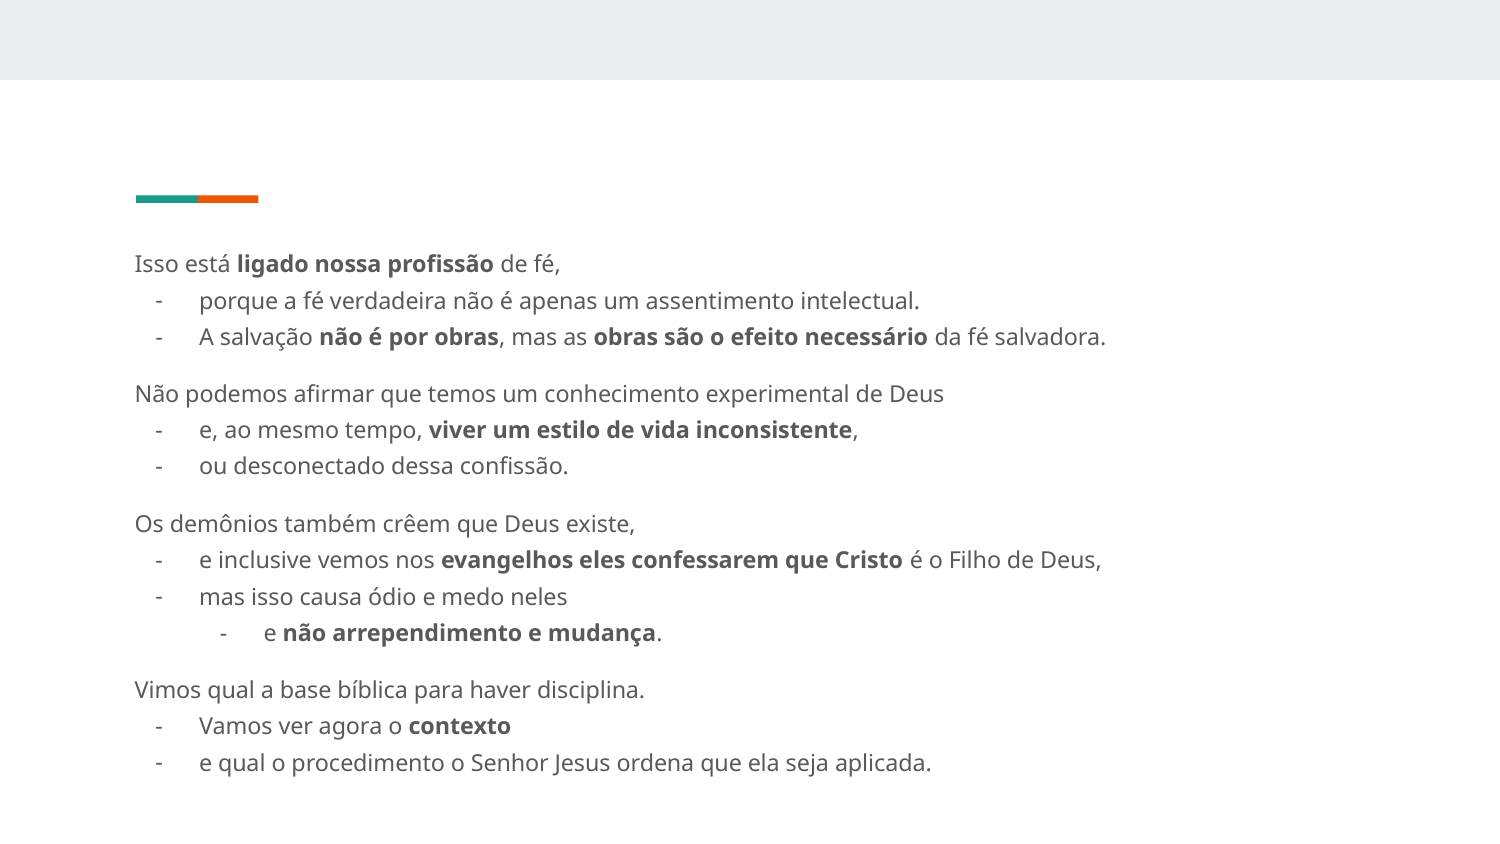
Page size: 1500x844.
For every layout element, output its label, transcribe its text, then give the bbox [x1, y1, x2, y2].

list Isso está ligado nossa profissão de fé, porque a fé verdadeira não é apenas um assentimento intelectual. A salvação não é por obras, mas as obras são o efeito necessário da fé salvadora. Não podemos afirmar que temos um conhecimento experimental de Deus e, ao mesmo tempo, viver um estilo de vida inconsistente, ou desconectado dessa confissão. Os demônios também crêem que Deus existe, e inclusive vemos nos evangelhos eles confessarem que Cristo é o Filho de Deus, mas isso causa ódio e medo neles e não arrependimento e mudança. Vimos qual a base bíblica para haver disciplina. Vamos ver agora o contexto e qual o procedimento o Senhor Jesus ordena que ela seja aplicada. [119, 228, 1448, 799]
